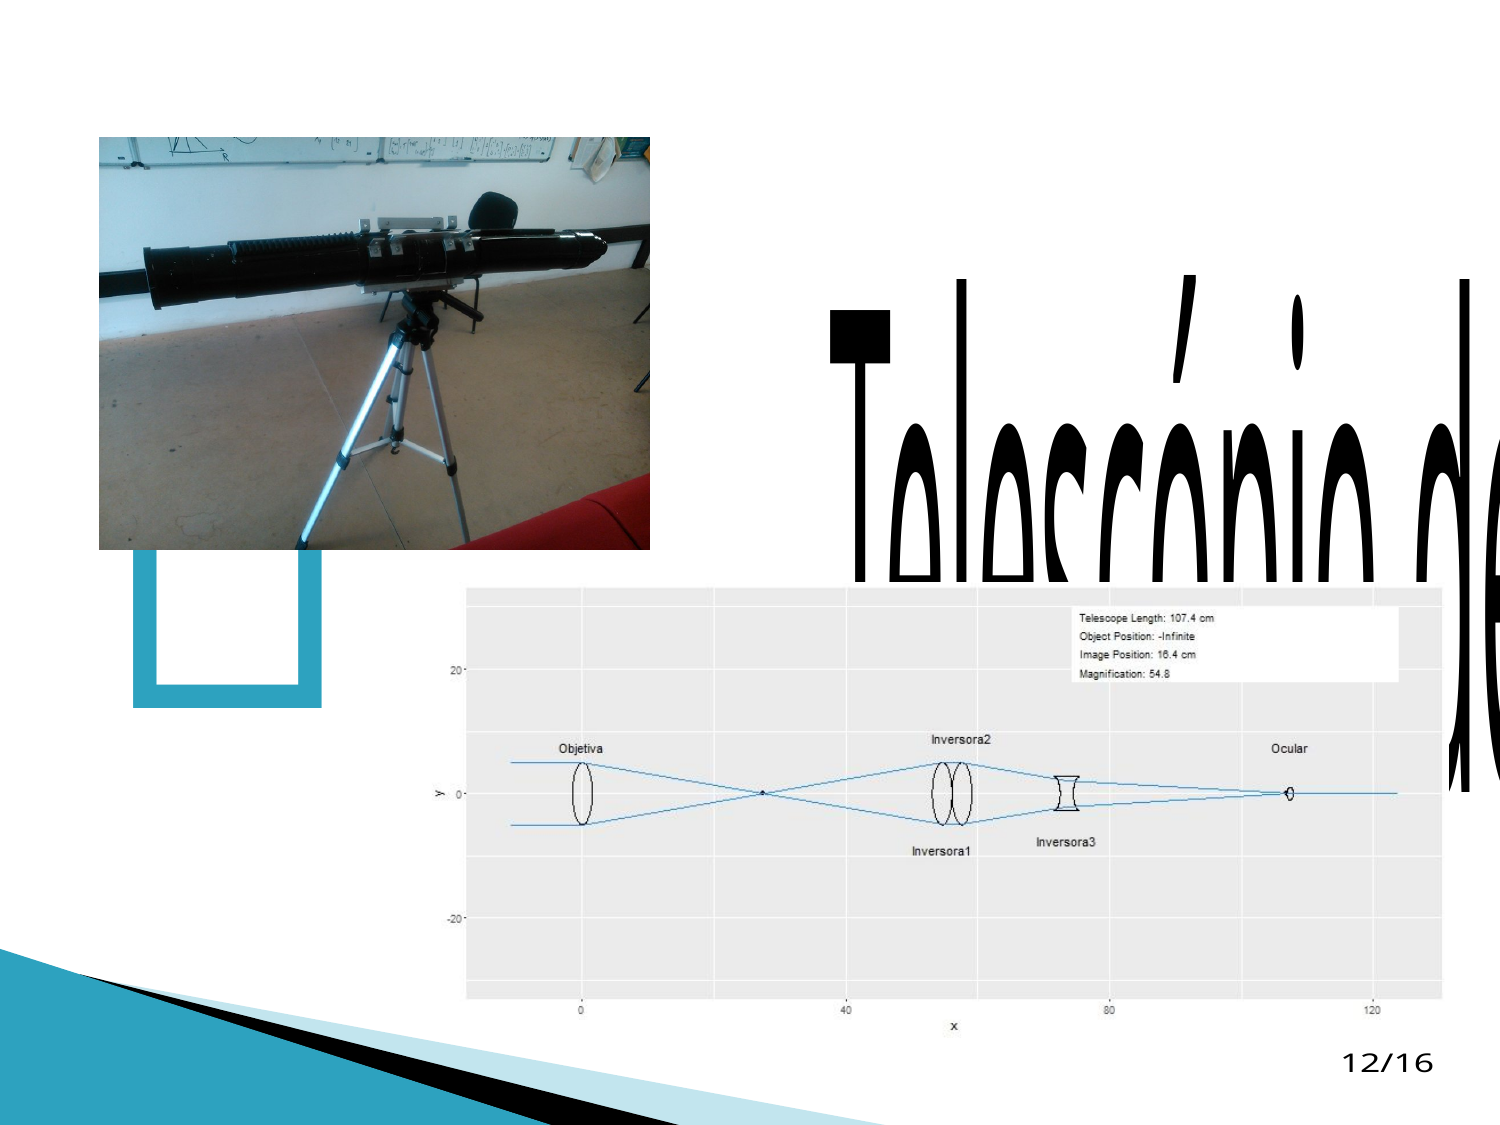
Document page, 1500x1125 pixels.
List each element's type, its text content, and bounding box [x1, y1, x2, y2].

list Telescópio de Recepção [75, 62, 1426, 1000]
picture [423, 582, 1449, 1038]
text_box 12/16 [1325, 1037, 1451, 1089]
picture [99, 137, 650, 550]
